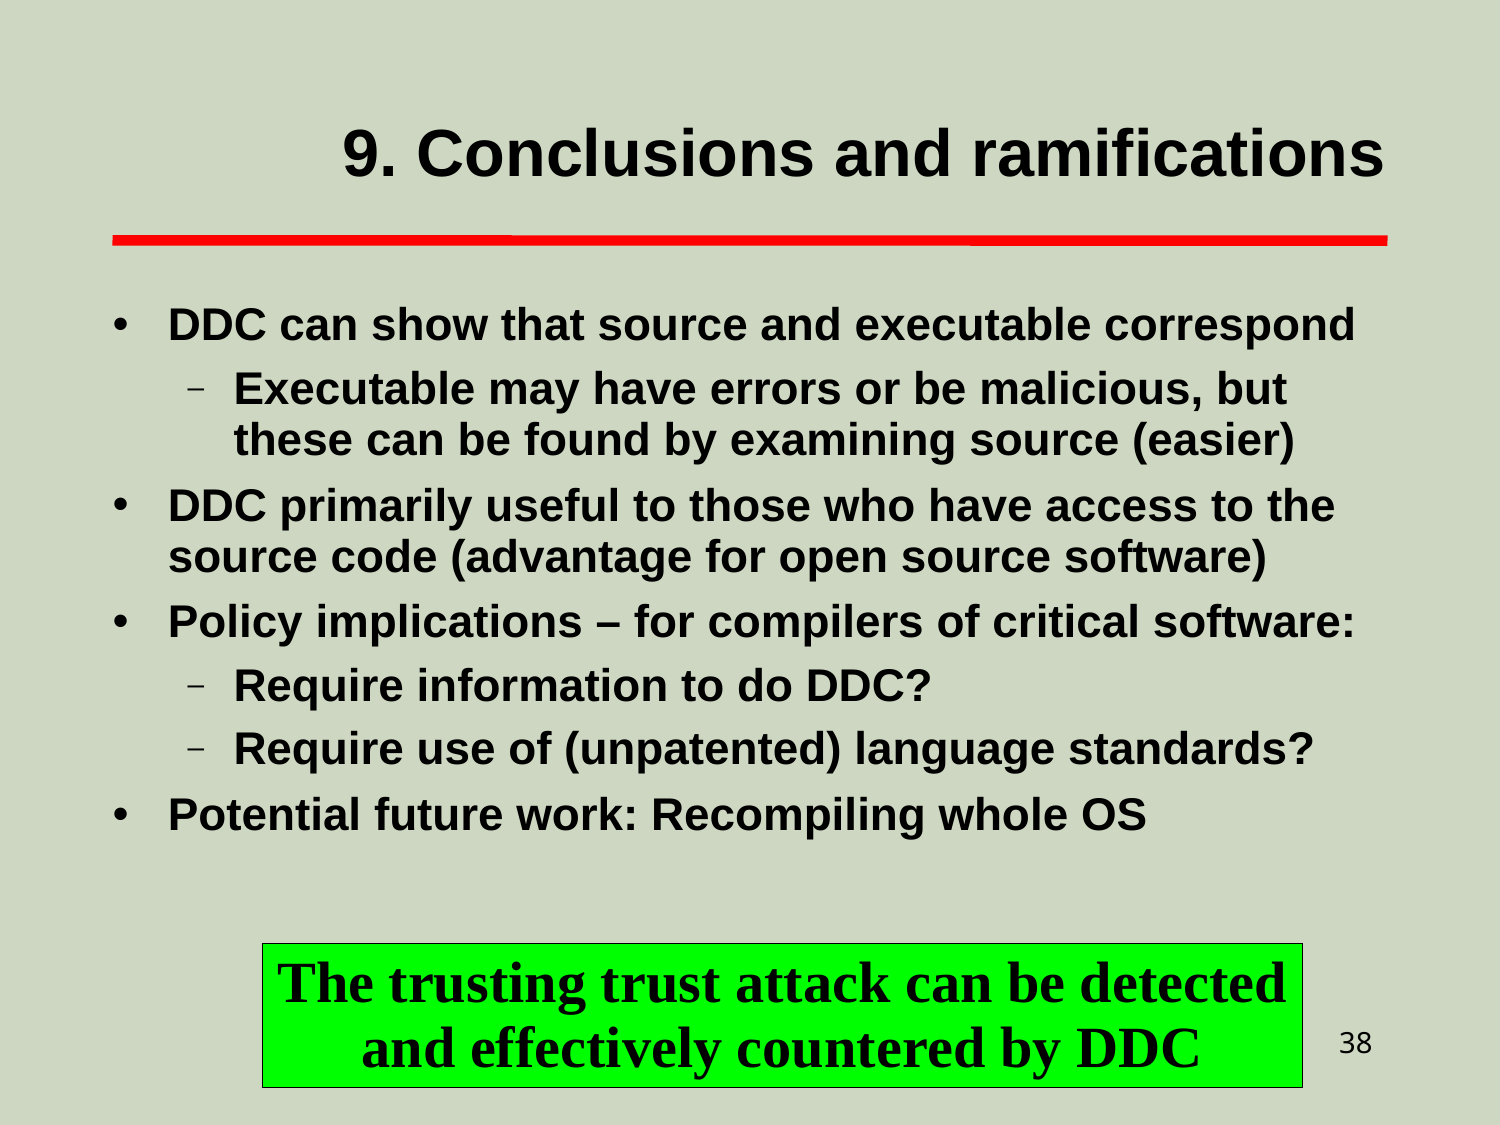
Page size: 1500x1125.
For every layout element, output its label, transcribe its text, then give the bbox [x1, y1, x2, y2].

list DDC can show that source and executable correspond Executable may have errors or be malicious, but these can be found by examining source (easier) DDC primarily useful to those who have access to the source code (advantage for open source software) Policy implications – for compilers of critical software: Require information to do DDC? Require use of (unpatented) language standards? Potential future work: Recompiling whole OS [112, 299, 1387, 938]
text_box The trusting trust attack can be detected and effectively countered by DDC [262, 943, 1303, 1088]
title 9. Conclusions and ramifications [124, 93, 1387, 216]
